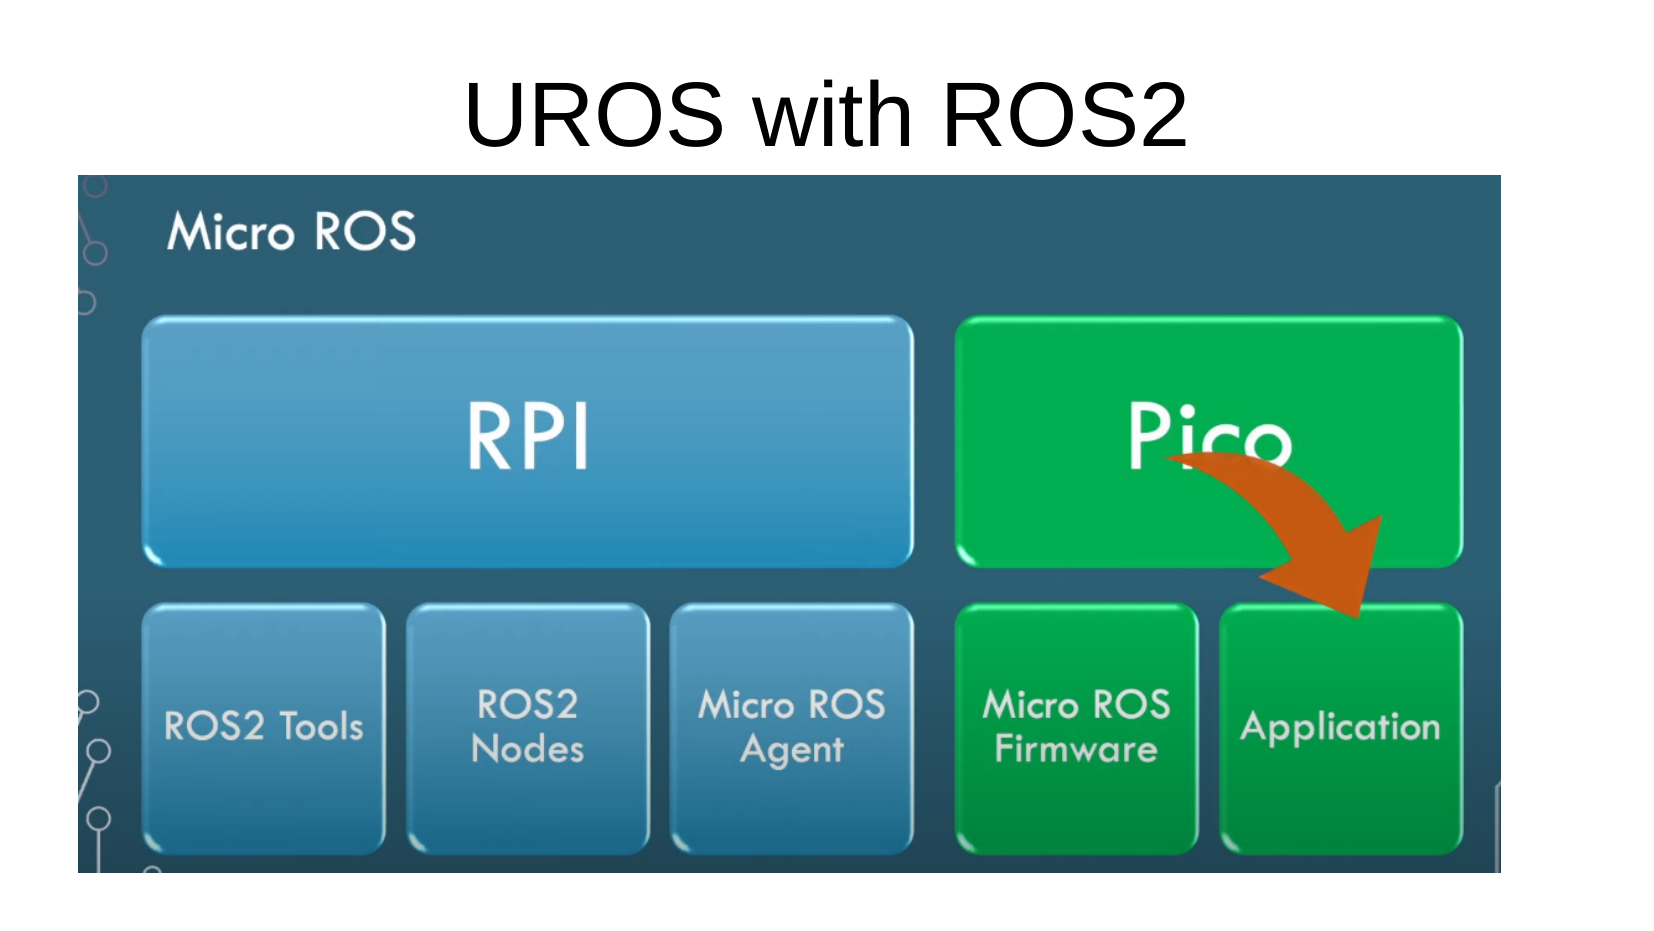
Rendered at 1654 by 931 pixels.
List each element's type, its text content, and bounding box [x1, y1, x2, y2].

picture [78, 175, 1501, 873]
title UROS with ROS2 [82, 37, 1571, 193]
